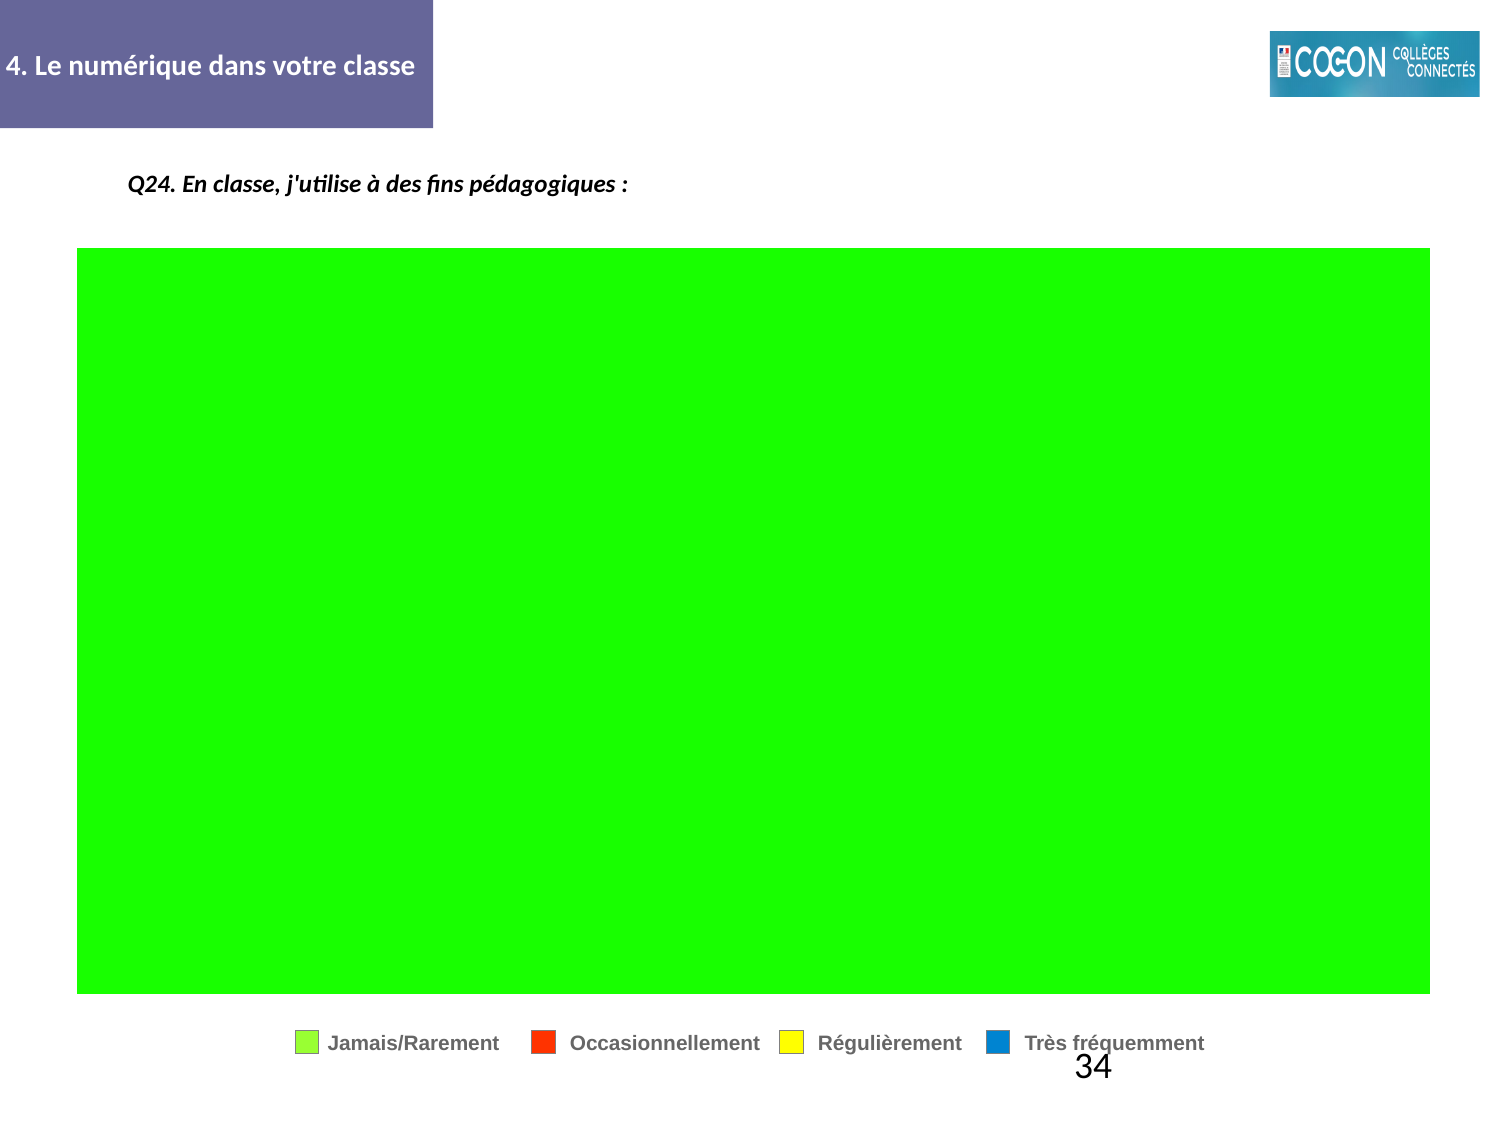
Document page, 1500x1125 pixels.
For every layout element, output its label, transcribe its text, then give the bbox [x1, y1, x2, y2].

text_box Jamais/Rarement [312, 1024, 532, 1064]
text_box [295, 1030, 312, 1054]
text_box 4. Le numérique dans votre classe [0, 0, 434, 129]
picture [1269, 31, 1480, 97]
text_box [532, 1030, 555, 1054]
text_box Occasionnellement [555, 1024, 792, 1064]
text_box [986, 1030, 1009, 1054]
text_box <numéro> [1059, 1042, 1397, 1103]
text_box [792, 1030, 803, 1054]
text_box Q24. En classe, j'utilise à des fins pédagogiques : [112, 166, 1407, 221]
text_box Régulièrement [803, 1024, 981, 1064]
picture [77, 248, 1430, 994]
text_box Très fréquemment [1009, 1024, 1223, 1064]
